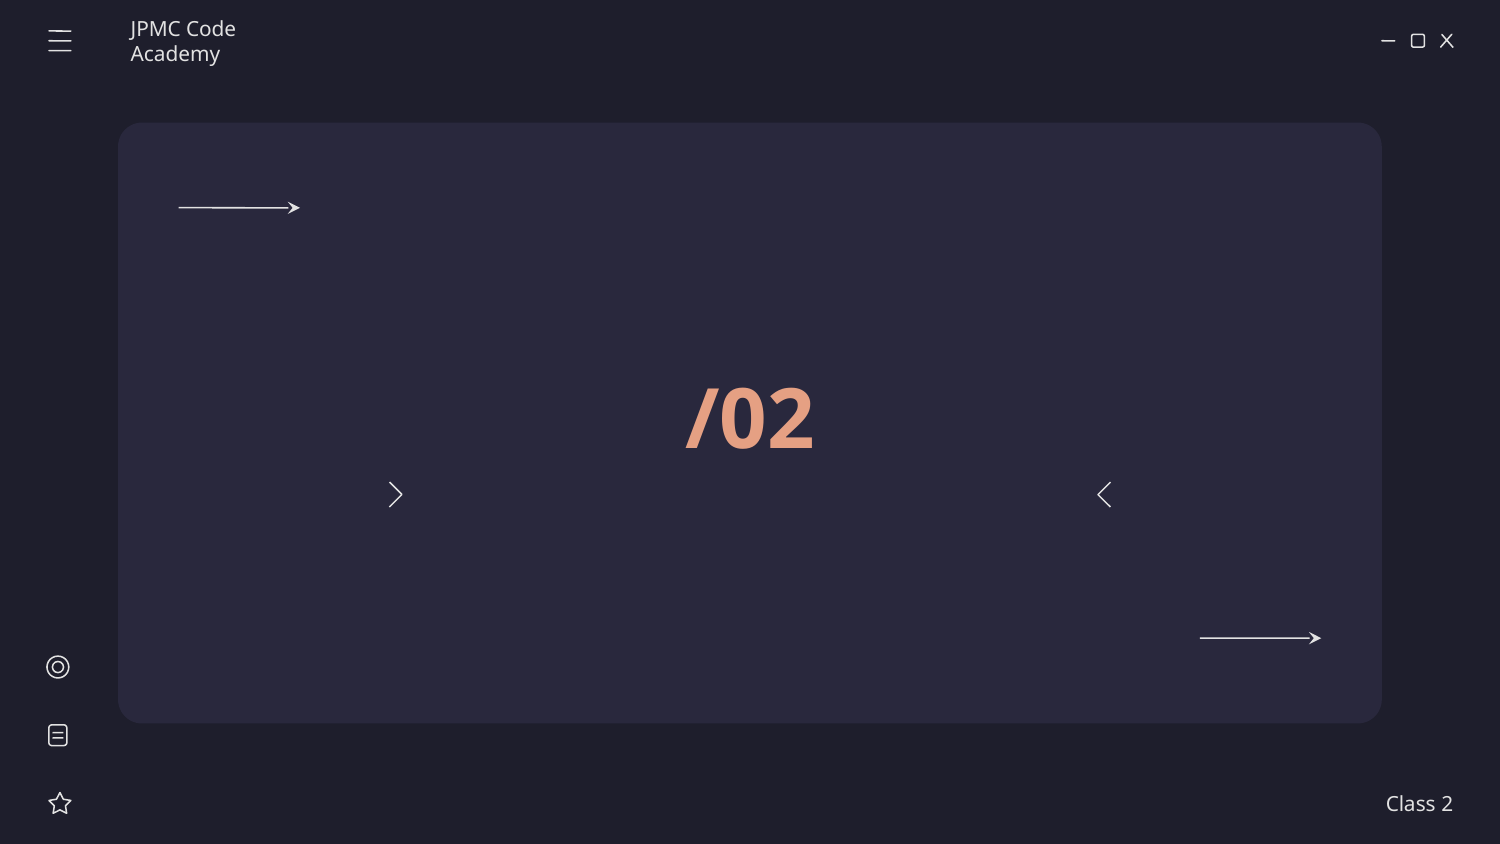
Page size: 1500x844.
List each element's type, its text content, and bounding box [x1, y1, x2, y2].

subtitle Class 2 [1278, 780, 1453, 826]
subtitle JPMC Code Academy [130, 18, 306, 64]
title /02 [294, 308, 1206, 522]
